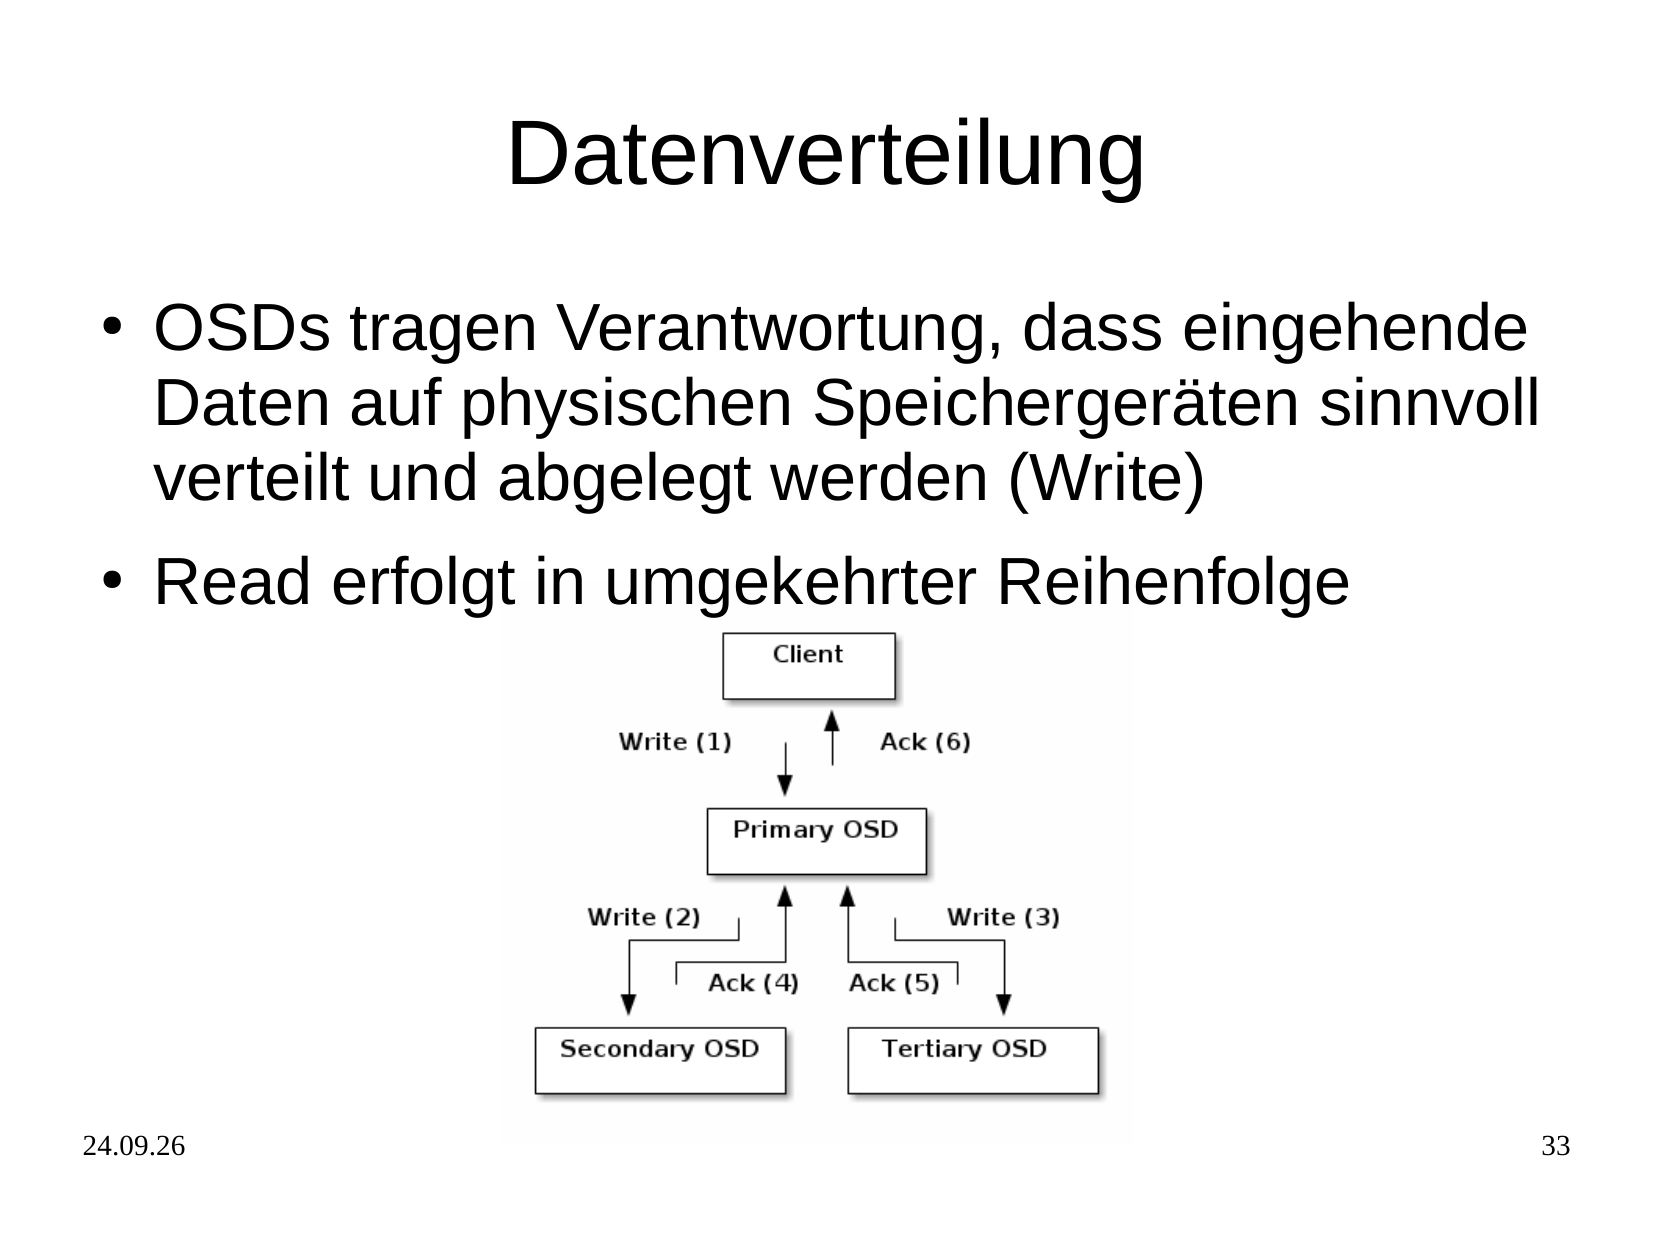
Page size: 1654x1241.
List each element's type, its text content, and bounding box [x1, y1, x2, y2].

title Datenverteilung [82, 49, 1571, 257]
list OSDs tragen Verantwortung, dass eingehende Daten auf physischen Speichergeräten sinnvoll verteilt und abgelegt werden (Write) Read erfolgt in umgekehrter Reihenfolge [82, 290, 1571, 1010]
picture [496, 1010, 1137, 1148]
